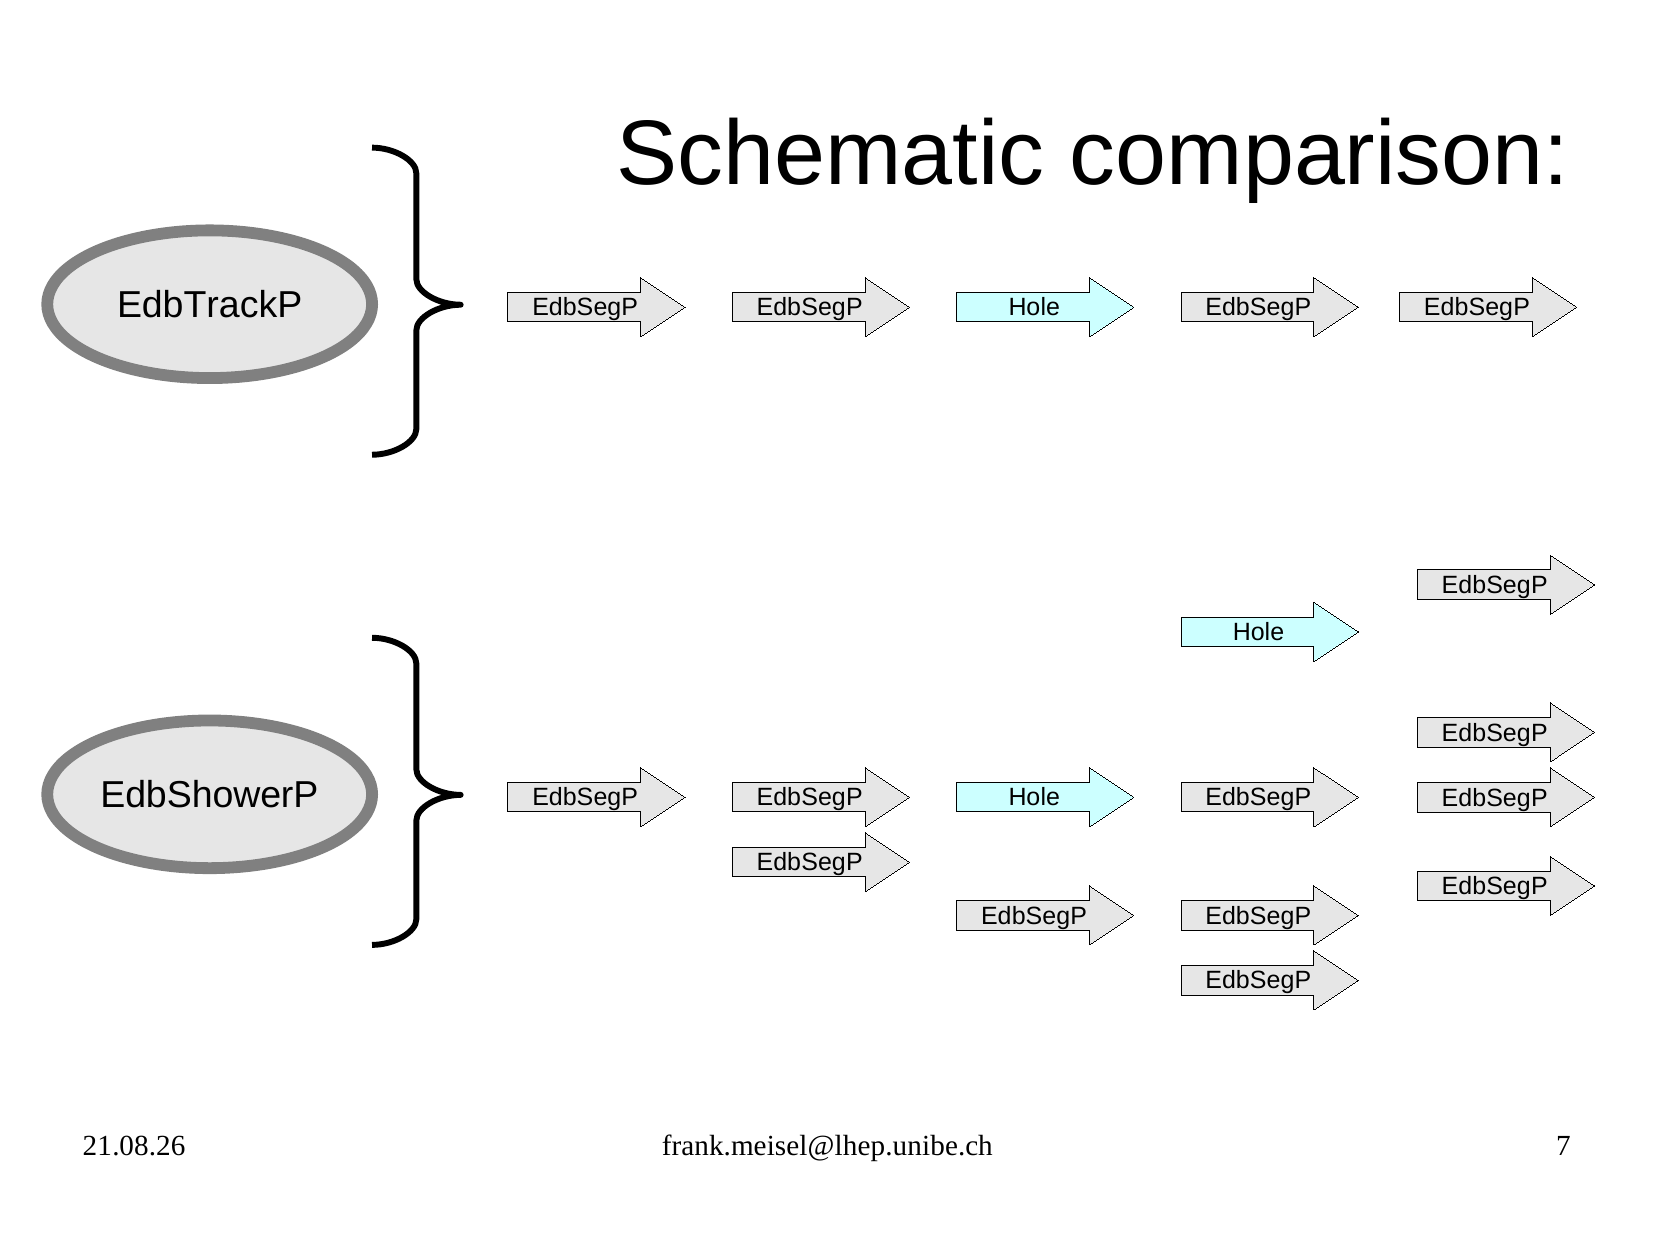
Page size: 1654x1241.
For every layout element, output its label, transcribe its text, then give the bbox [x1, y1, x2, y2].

text_box EdbSegP [1399, 277, 1577, 337]
text_box EdbSegP [507, 767, 686, 827]
text_box EdbSegP [1417, 856, 1595, 916]
text_box EdbSegP [732, 832, 910, 892]
text_box EdbTrackP [47, 250, 373, 379]
text_box EdbSegP [732, 277, 910, 337]
text_box EdbSegP [1181, 885, 1359, 945]
text_box EdbSegP [1417, 767, 1595, 827]
text_box EdbSegP [1417, 702, 1595, 762]
title Schematic comparison: [82, 56, 1571, 250]
text_box Hole [956, 767, 1134, 827]
text_box Hole [1181, 602, 1359, 662]
text_box EdbSegP [507, 277, 686, 337]
text_box EdbSegP [732, 767, 910, 827]
text_box EdbSegP [1181, 277, 1359, 337]
text_box EdbSegP [1417, 555, 1595, 615]
text_box EdbShowerP [47, 720, 373, 869]
text_box Hole [956, 277, 1134, 337]
text_box EdbSegP [1181, 950, 1359, 1010]
text_box EdbSegP [956, 885, 1134, 945]
text_box EdbSegP [1181, 767, 1359, 827]
